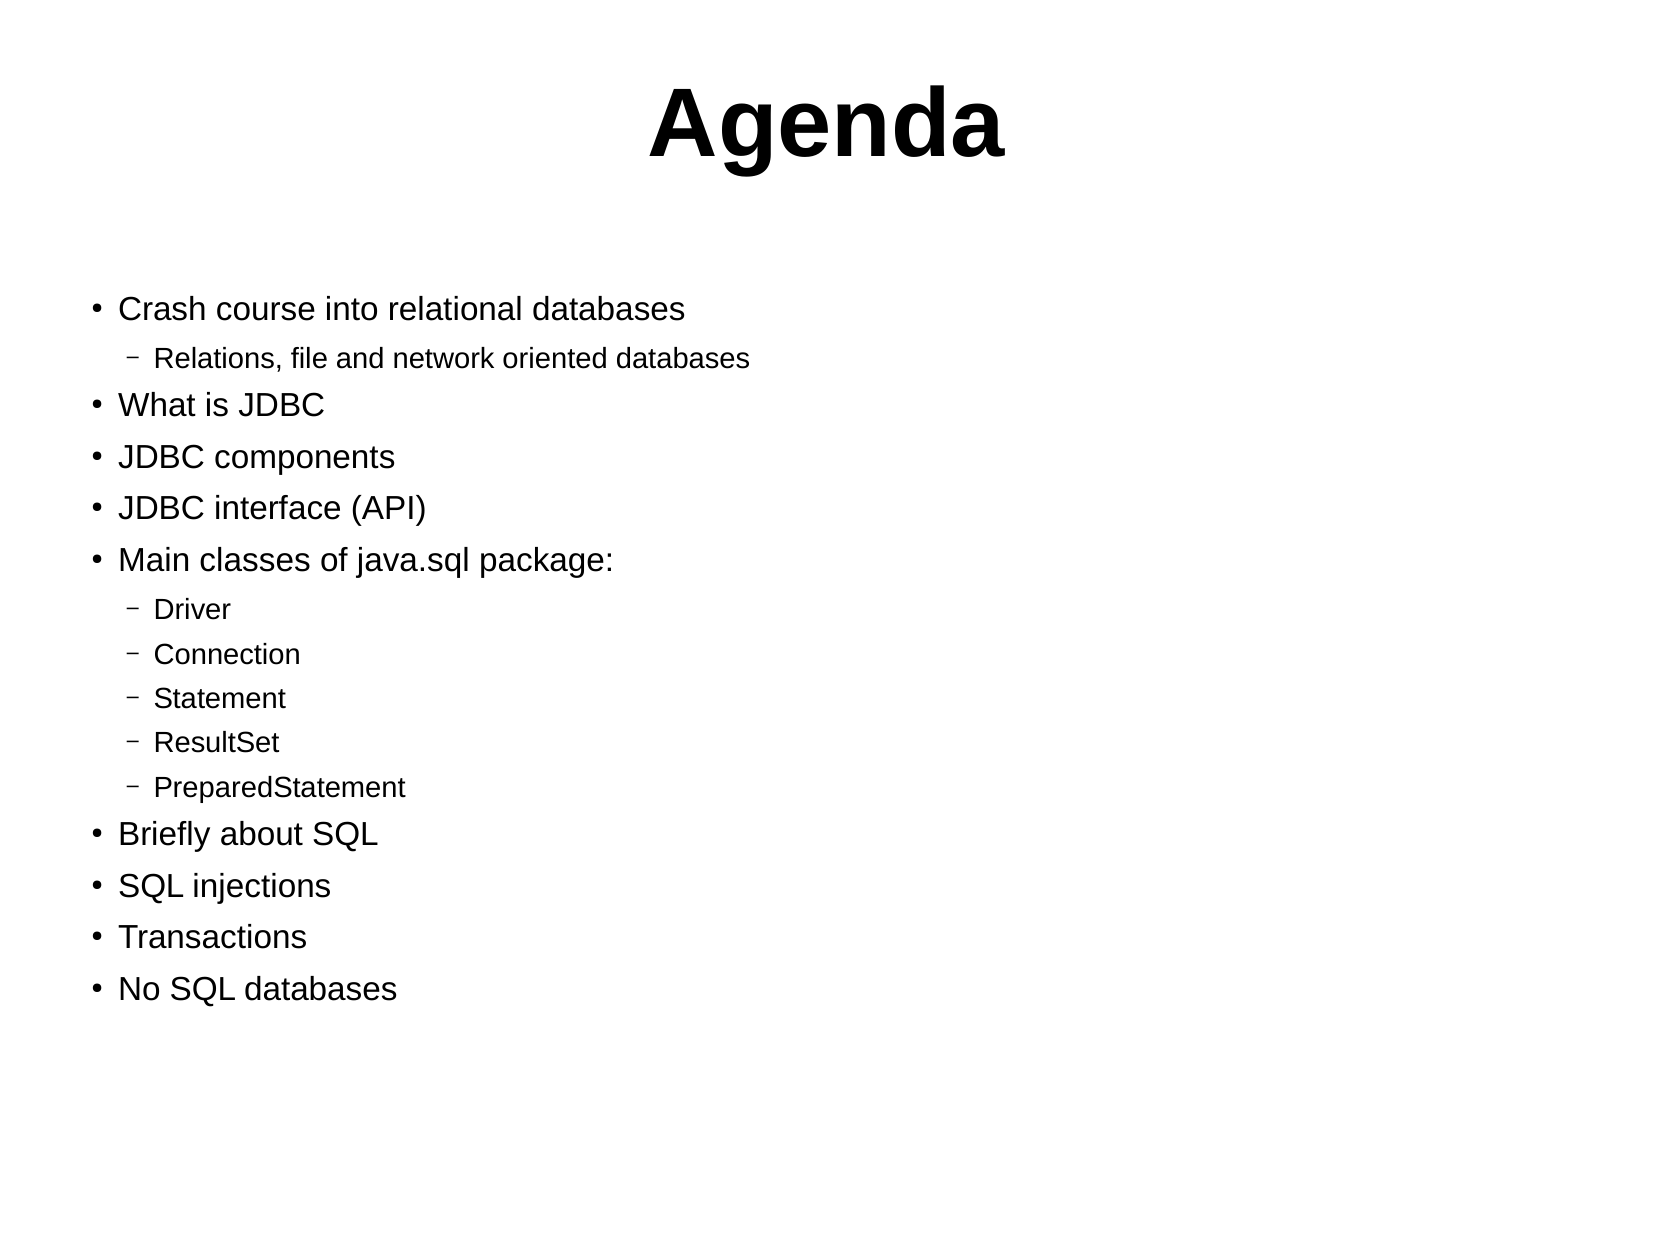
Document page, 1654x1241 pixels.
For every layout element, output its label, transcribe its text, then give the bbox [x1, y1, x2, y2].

list Crash course into relational databases Relations, file and network oriented databases What is JDBC JDBC components JDBC interface (API) Main classes of java.sql package: Driver Connection Statement ResultSet PreparedStatement Briefly about SQL SQL injections Transactions No SQL databases [82, 290, 793, 1010]
title Agenda [82, 49, 1571, 196]
